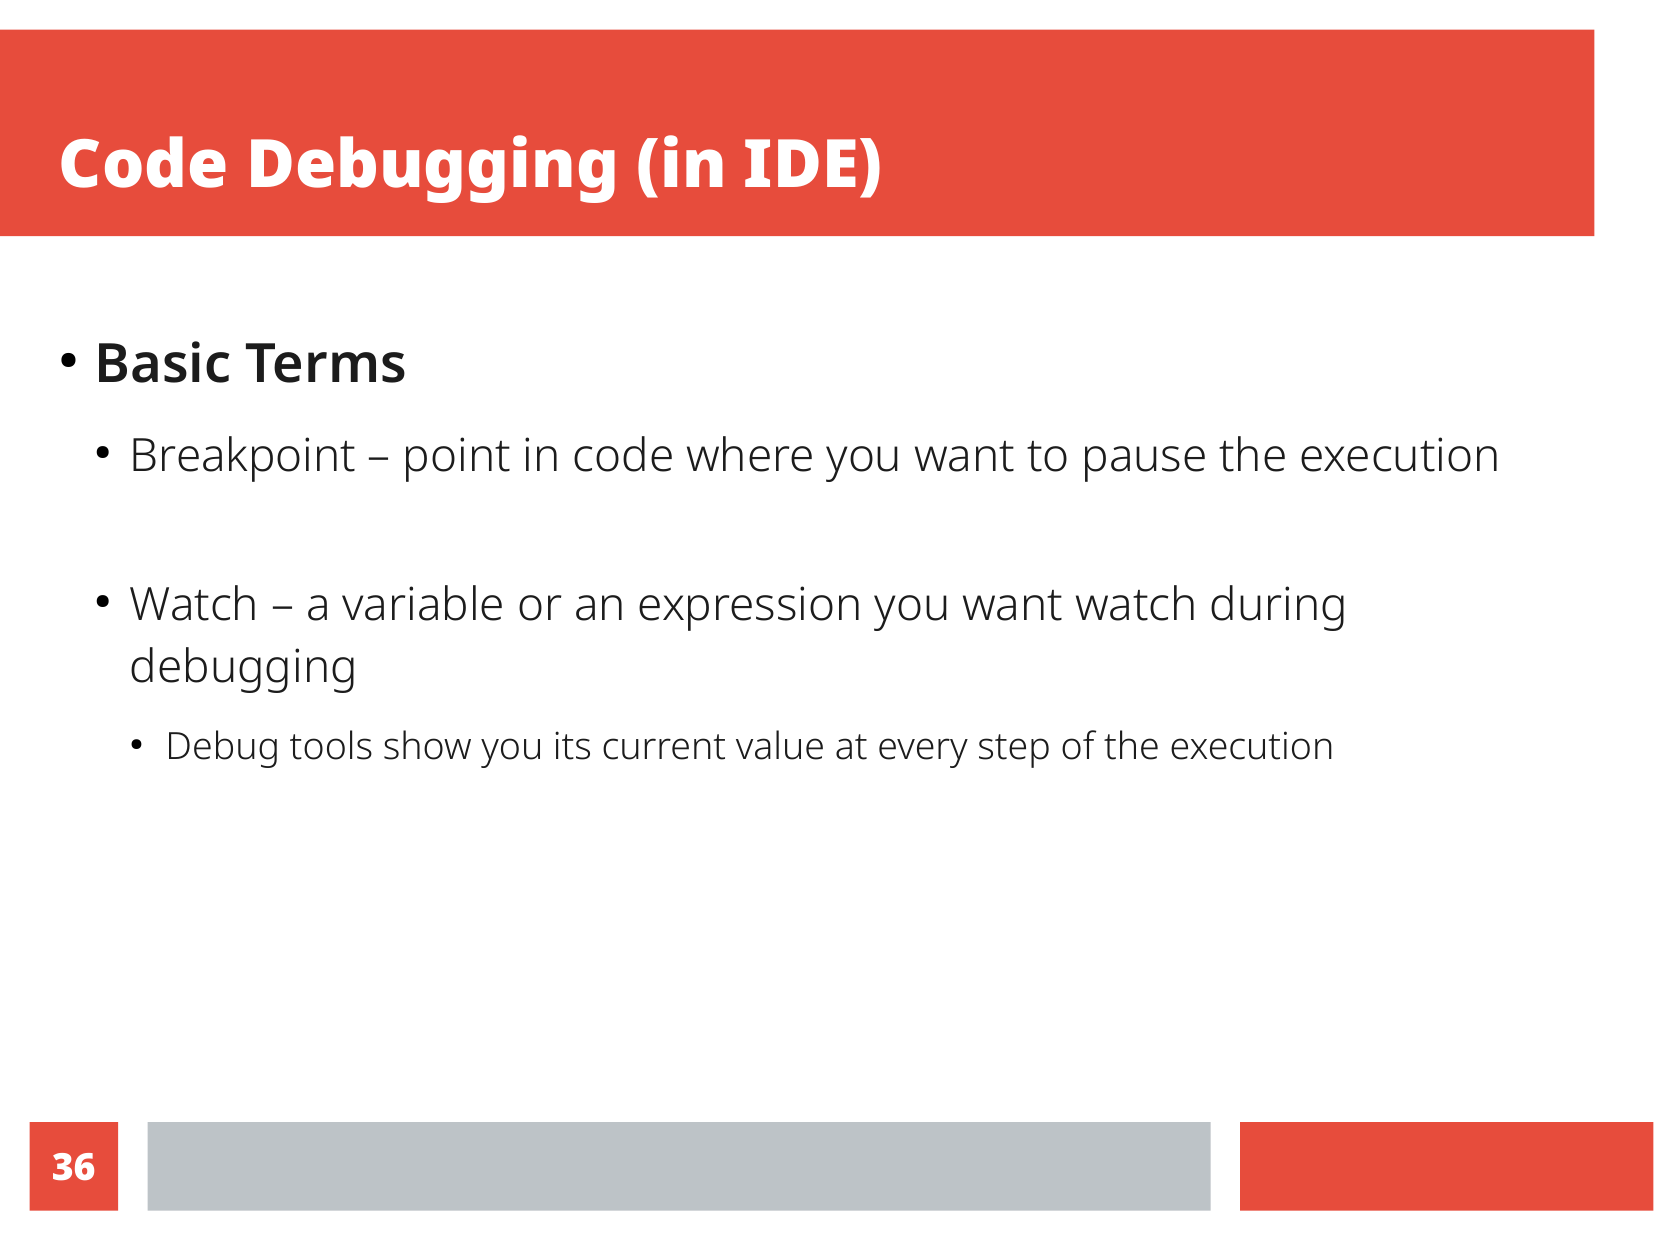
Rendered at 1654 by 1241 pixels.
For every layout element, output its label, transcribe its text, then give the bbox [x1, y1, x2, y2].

list Basic Terms Breakpoint – point in code where you want to pause the execution Watch – a variable or an expression you want watch during debugging Debug tools show you its current value at every step of the execution [59, 324, 1565, 1093]
title Code Debugging (in IDE) [59, 59, 1595, 207]
